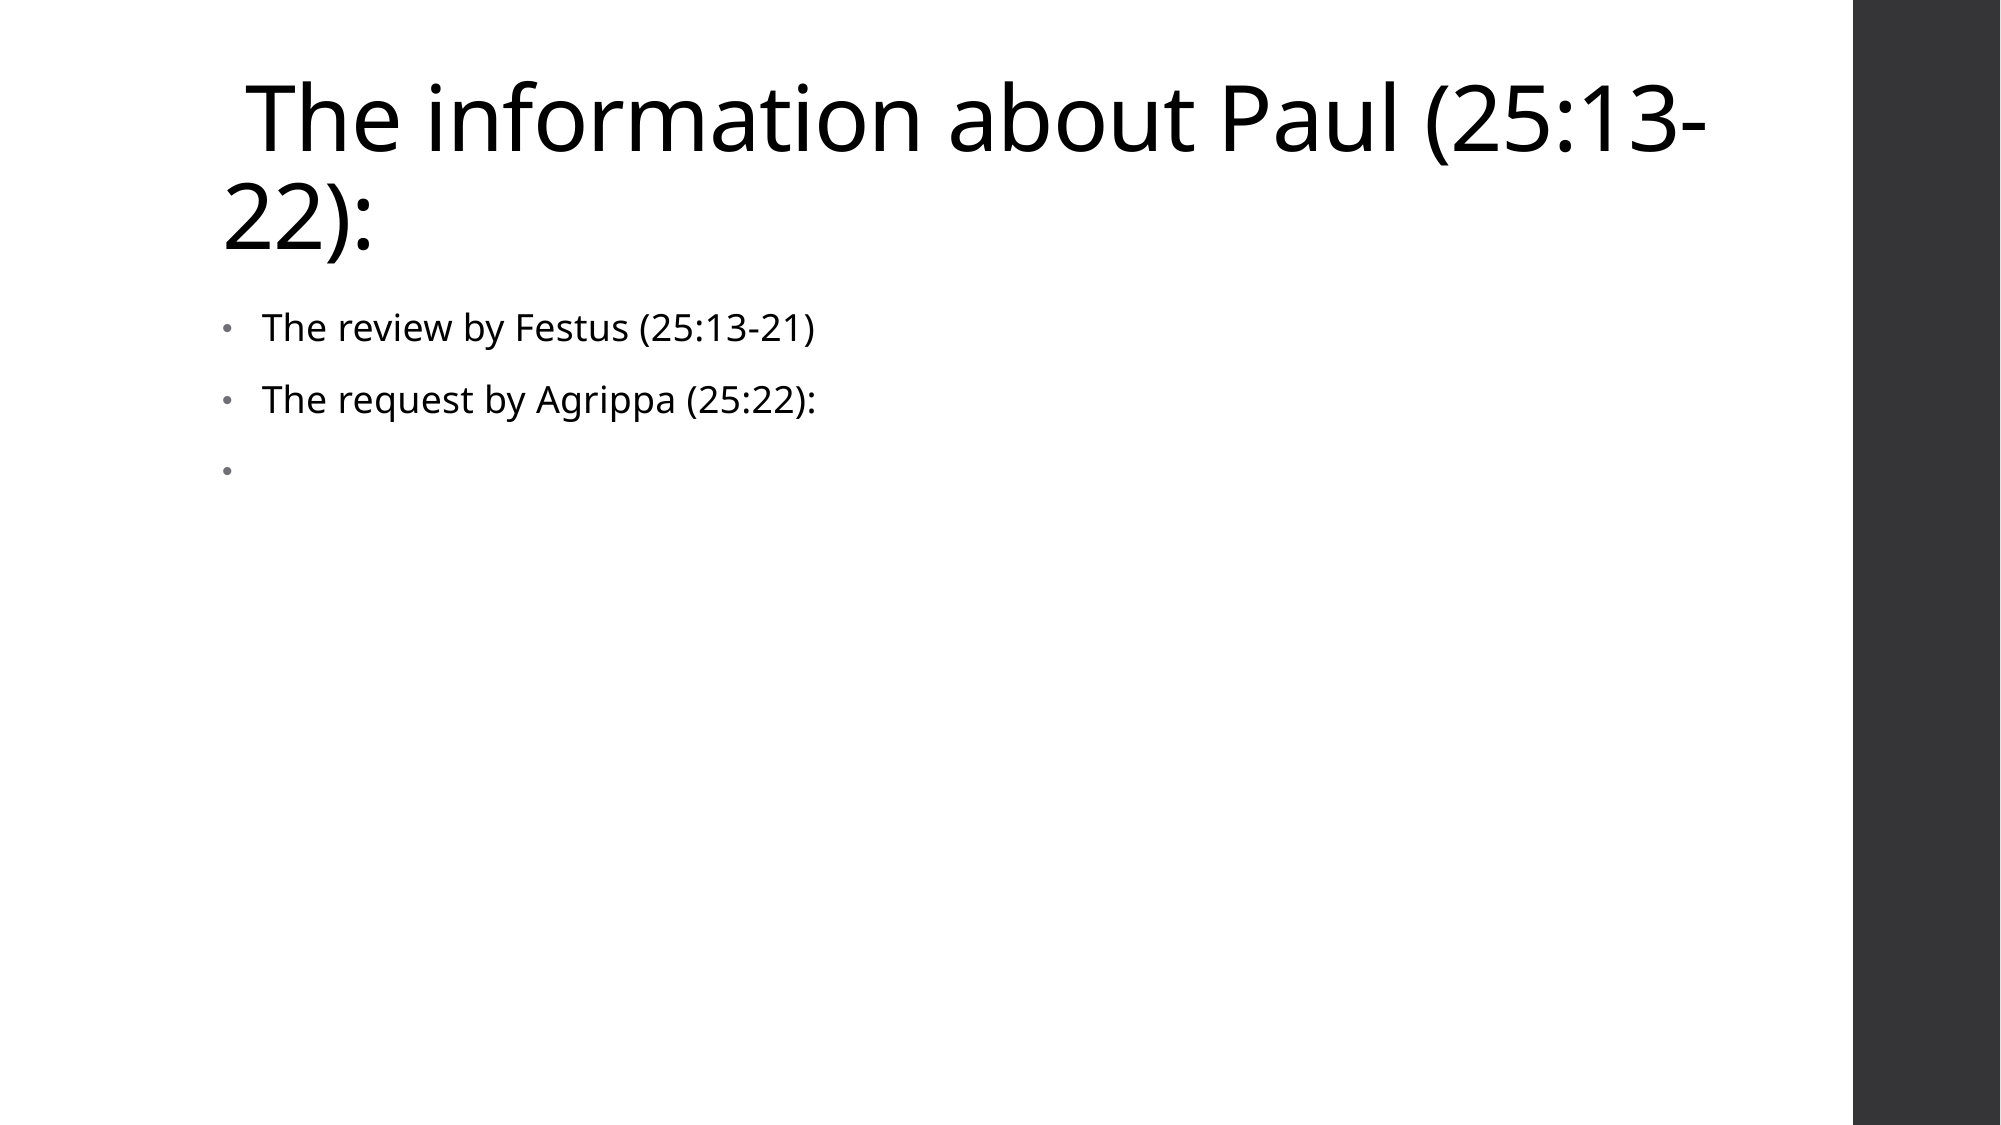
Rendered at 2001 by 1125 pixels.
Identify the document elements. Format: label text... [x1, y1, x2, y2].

title The information about Paul (25:13-22): [206, 60, 1797, 278]
list The review by Festus (25:13-21) The request by Agrippa (25:22): [206, 299, 1617, 1014]
